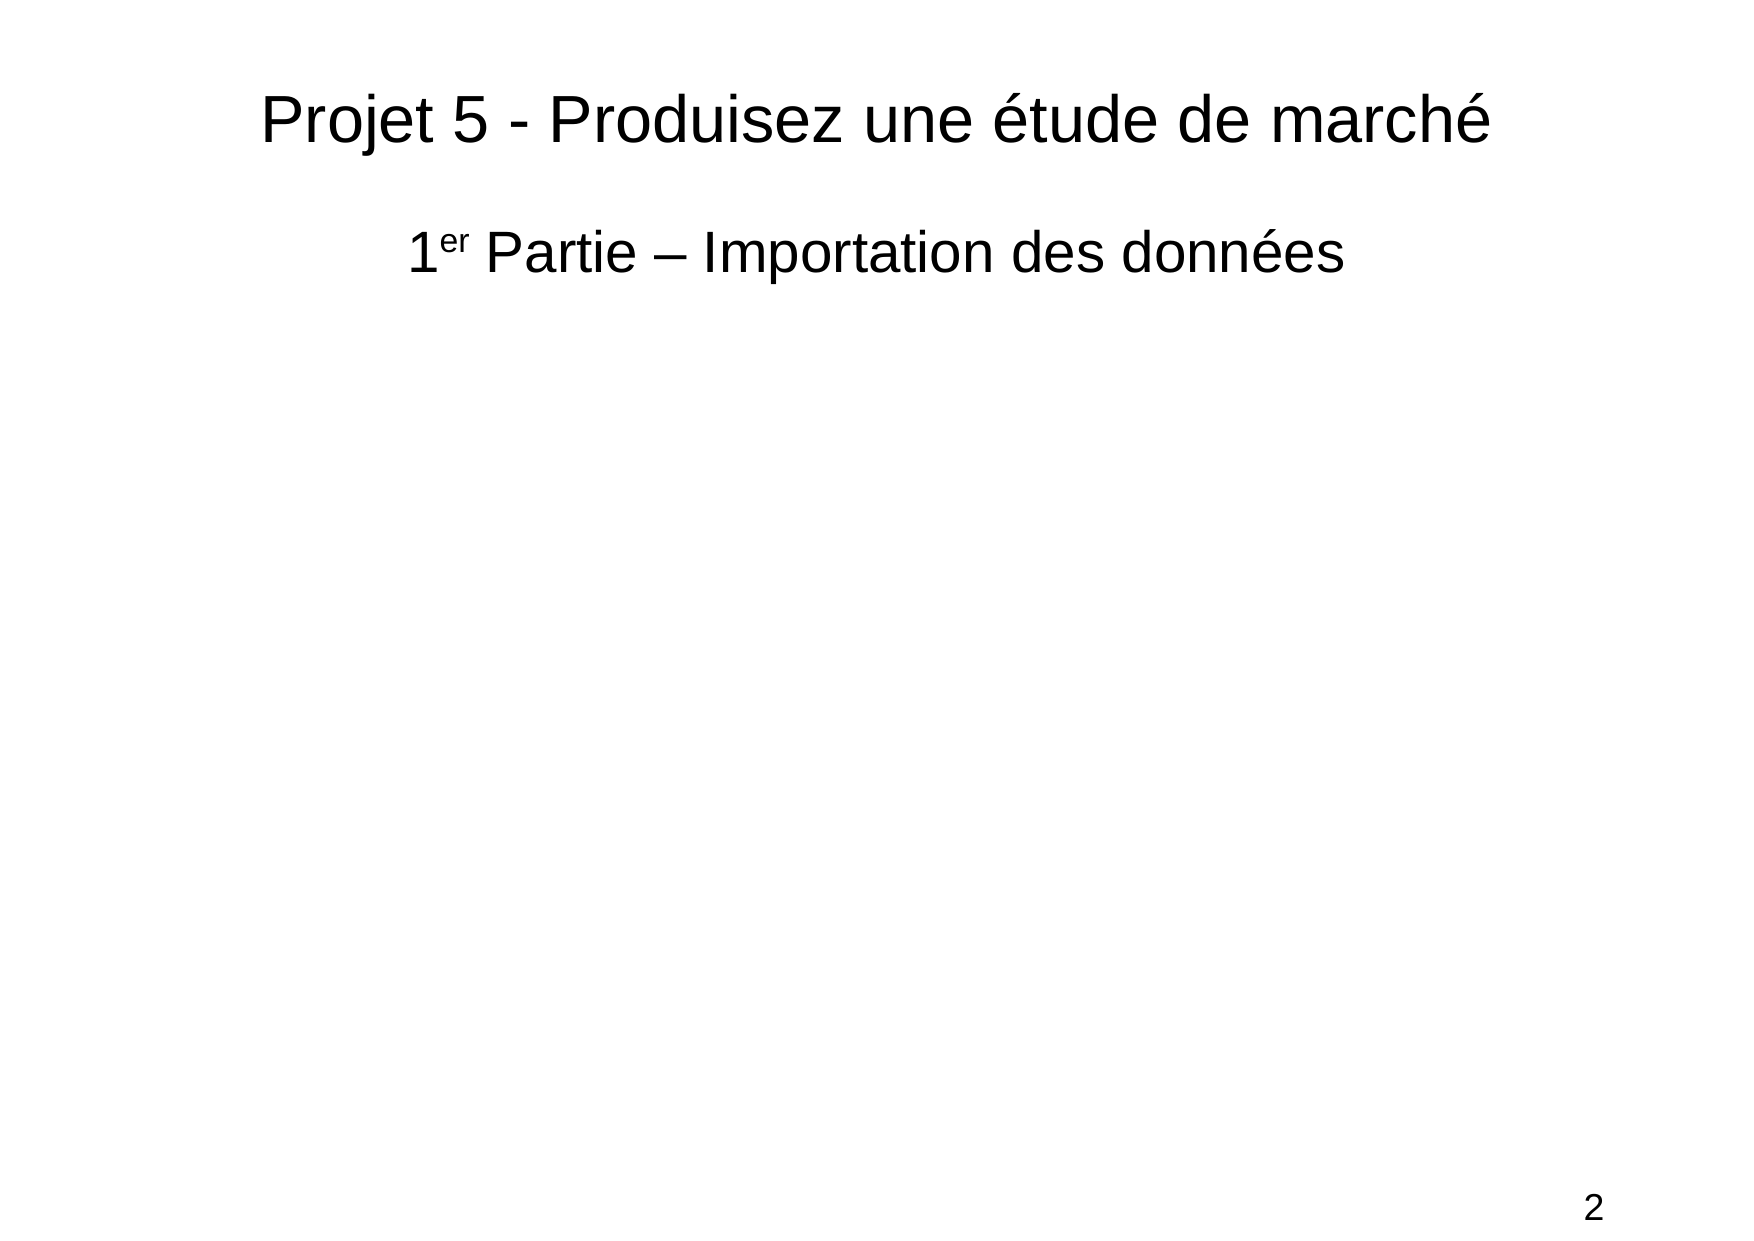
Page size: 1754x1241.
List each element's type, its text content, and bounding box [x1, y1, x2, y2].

text_box <numéro> [1568, 1178, 1754, 1241]
subtitle 1er Partie – Importation des données [140, 188, 1614, 316]
title Projet 5 - Produisez une étude de marché [140, 48, 1614, 188]
